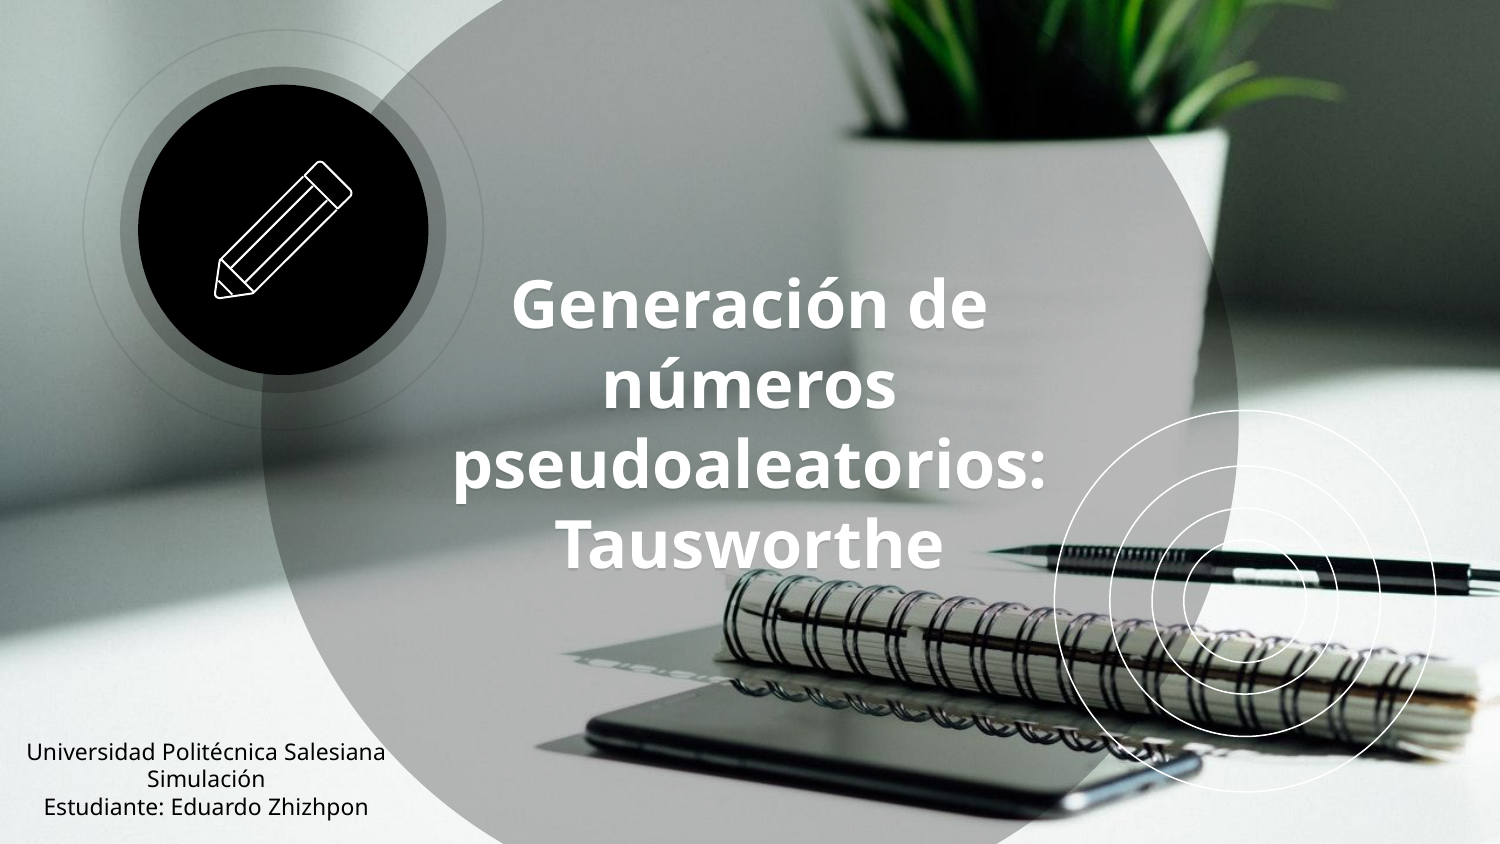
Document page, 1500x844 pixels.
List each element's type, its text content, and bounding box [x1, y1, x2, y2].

picture [0, 0, 1500, 844]
text_box Universidad Politécnica Salesiana Simulación Estudiante: Eduardo Zhizhpon [0, 722, 413, 835]
title Generación de números pseudoaleatorios: Tausworthe [362, 326, 1138, 517]
